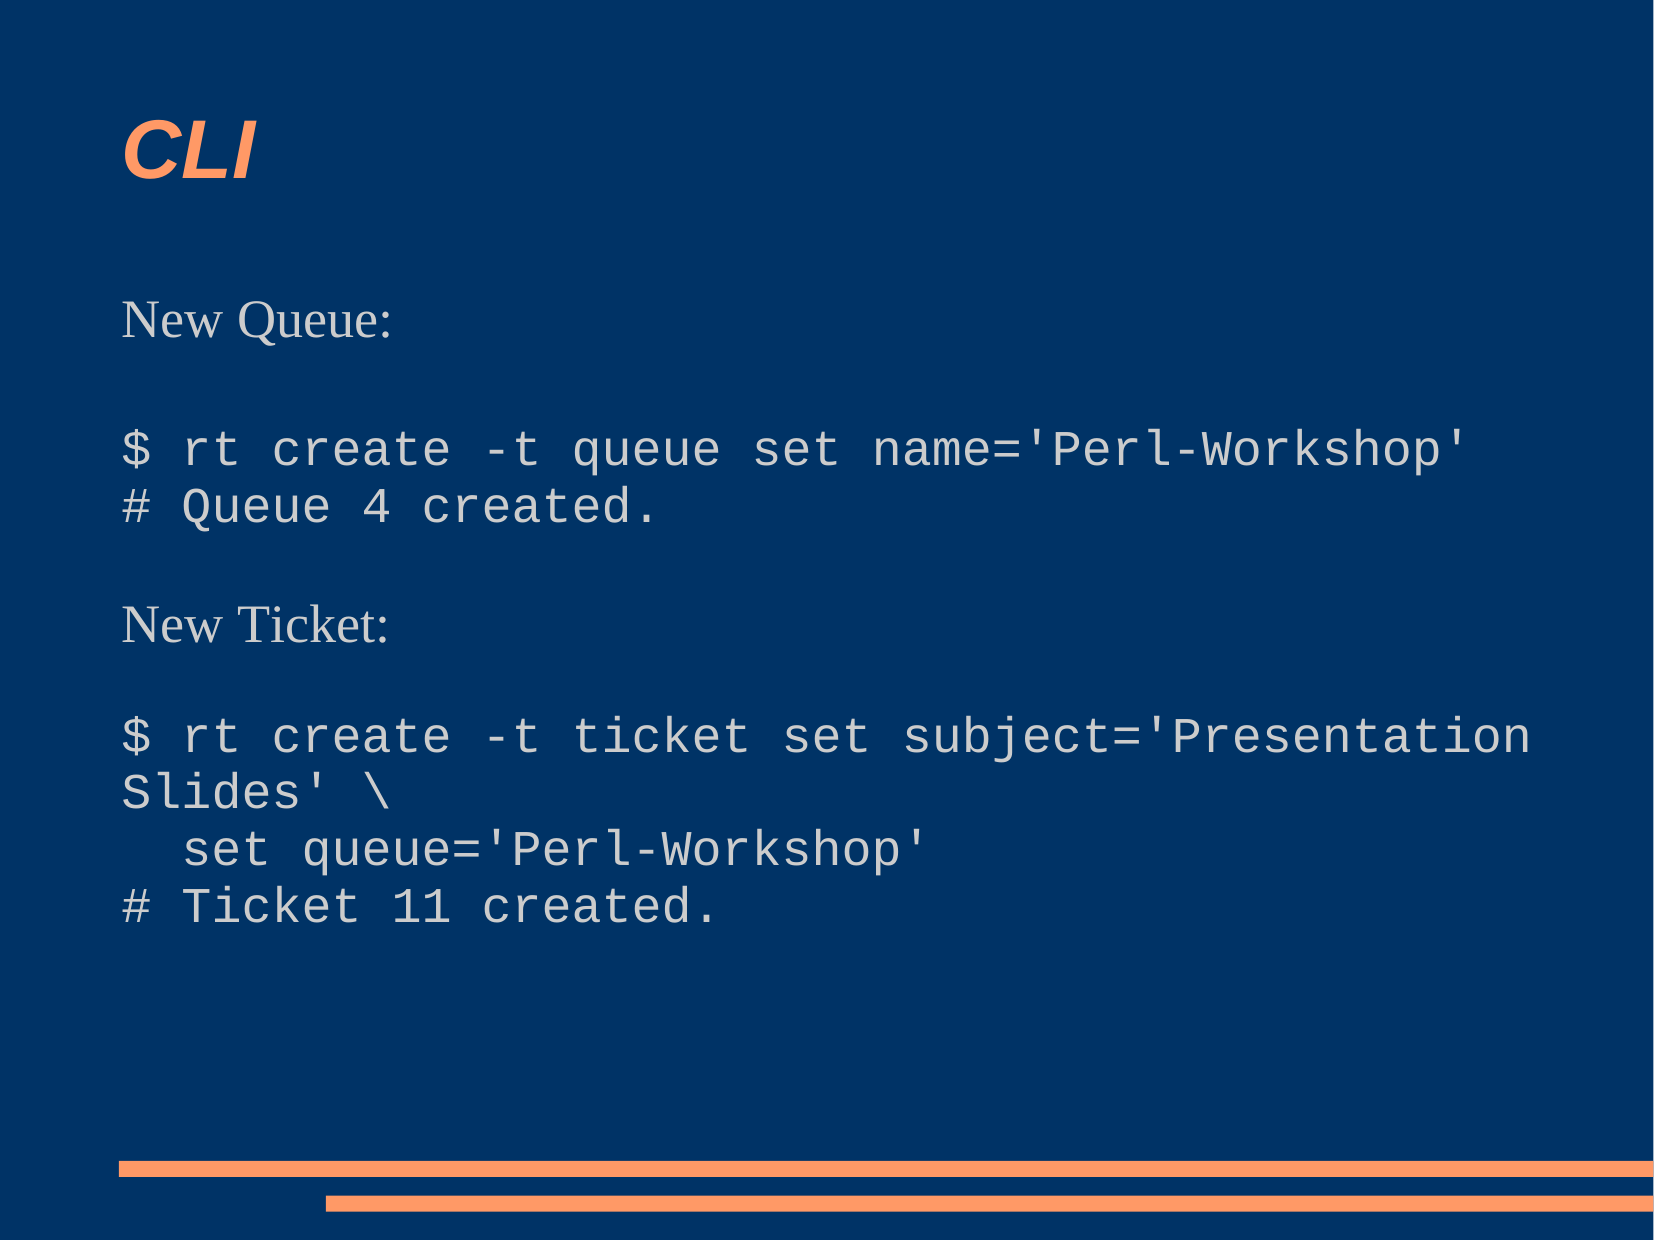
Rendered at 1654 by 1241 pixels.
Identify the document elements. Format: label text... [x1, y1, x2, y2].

title CLI [121, 46, 1534, 254]
subtitle New Queue: $ rt create -t queue set name='Perl-Workshop' # Queue 4 created. New Ticket: $ rt create -t ticket set subject='Presentation Slides' \ set queue='Perl-Workshop' # Ticket 11 created. [121, 289, 1561, 1165]
